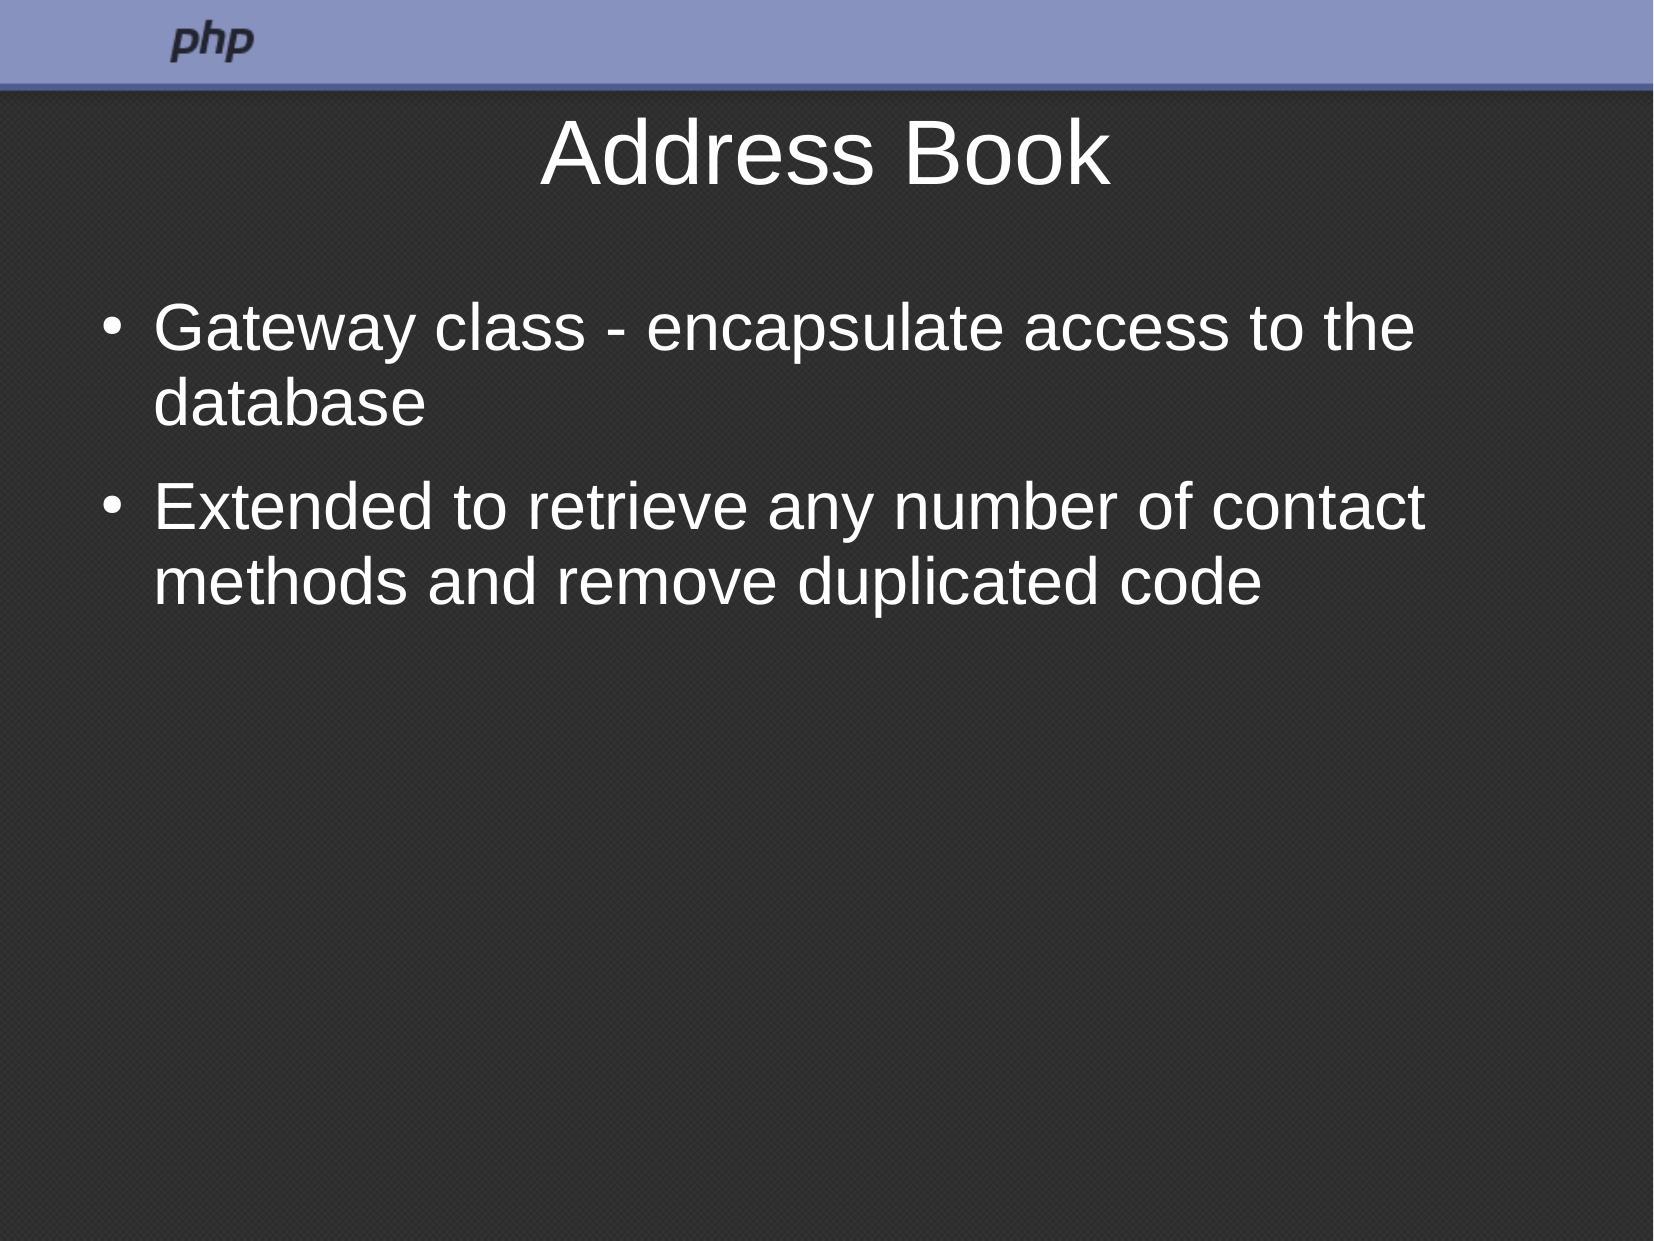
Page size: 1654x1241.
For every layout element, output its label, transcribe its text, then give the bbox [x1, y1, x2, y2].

picture [0, 0, 1654, 1241]
list Gateway class - encapsulate access to the database Extended to retrieve any number of contact methods and remove duplicated code [82, 290, 1571, 1010]
title Address Book [82, 49, 1571, 257]
